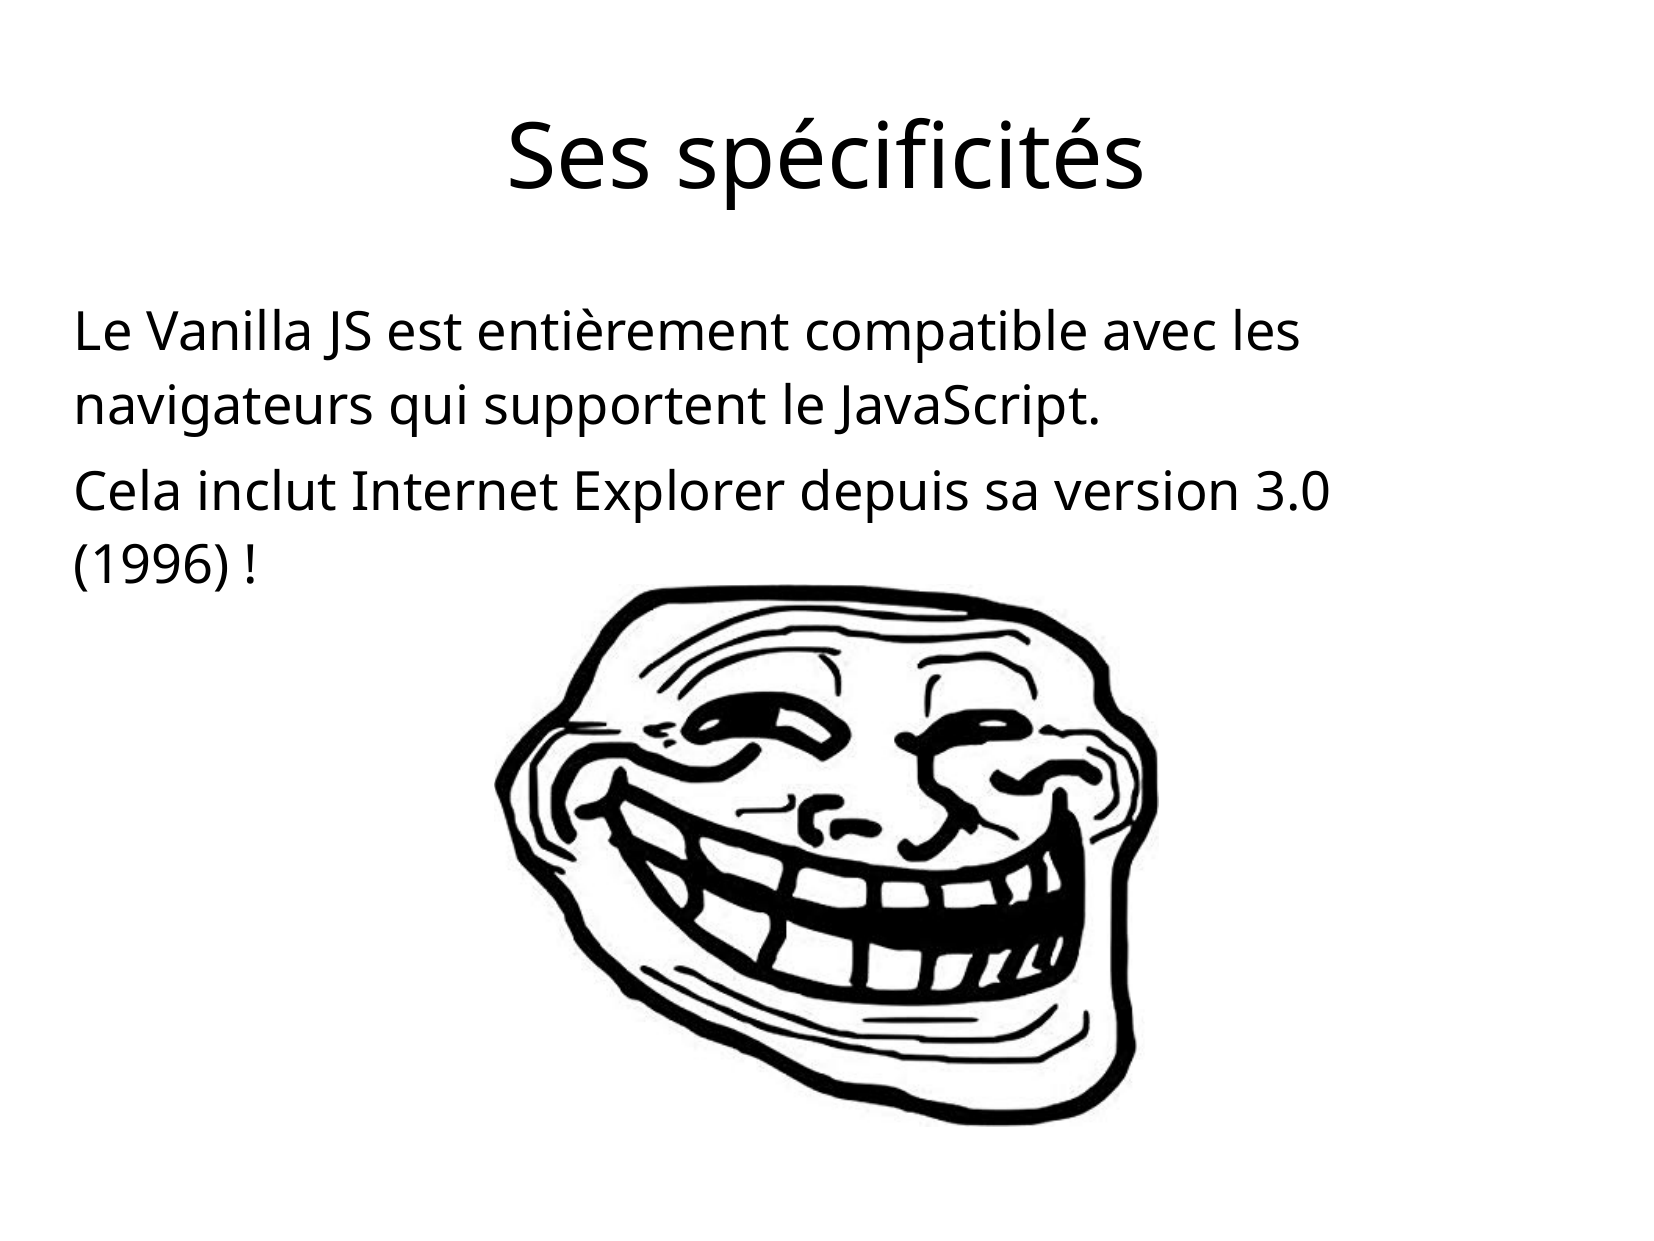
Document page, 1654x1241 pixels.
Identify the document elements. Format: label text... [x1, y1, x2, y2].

title Ses spécificités [82, 49, 1571, 257]
picture [494, 584, 1159, 1127]
text_box Le Vanilla JS est entièrement compatible avec les navigateurs qui supportent le JavaScript. Cela inclut Internet Explorer depuis sa version 3.0 (1996) ! [59, 284, 1536, 614]
